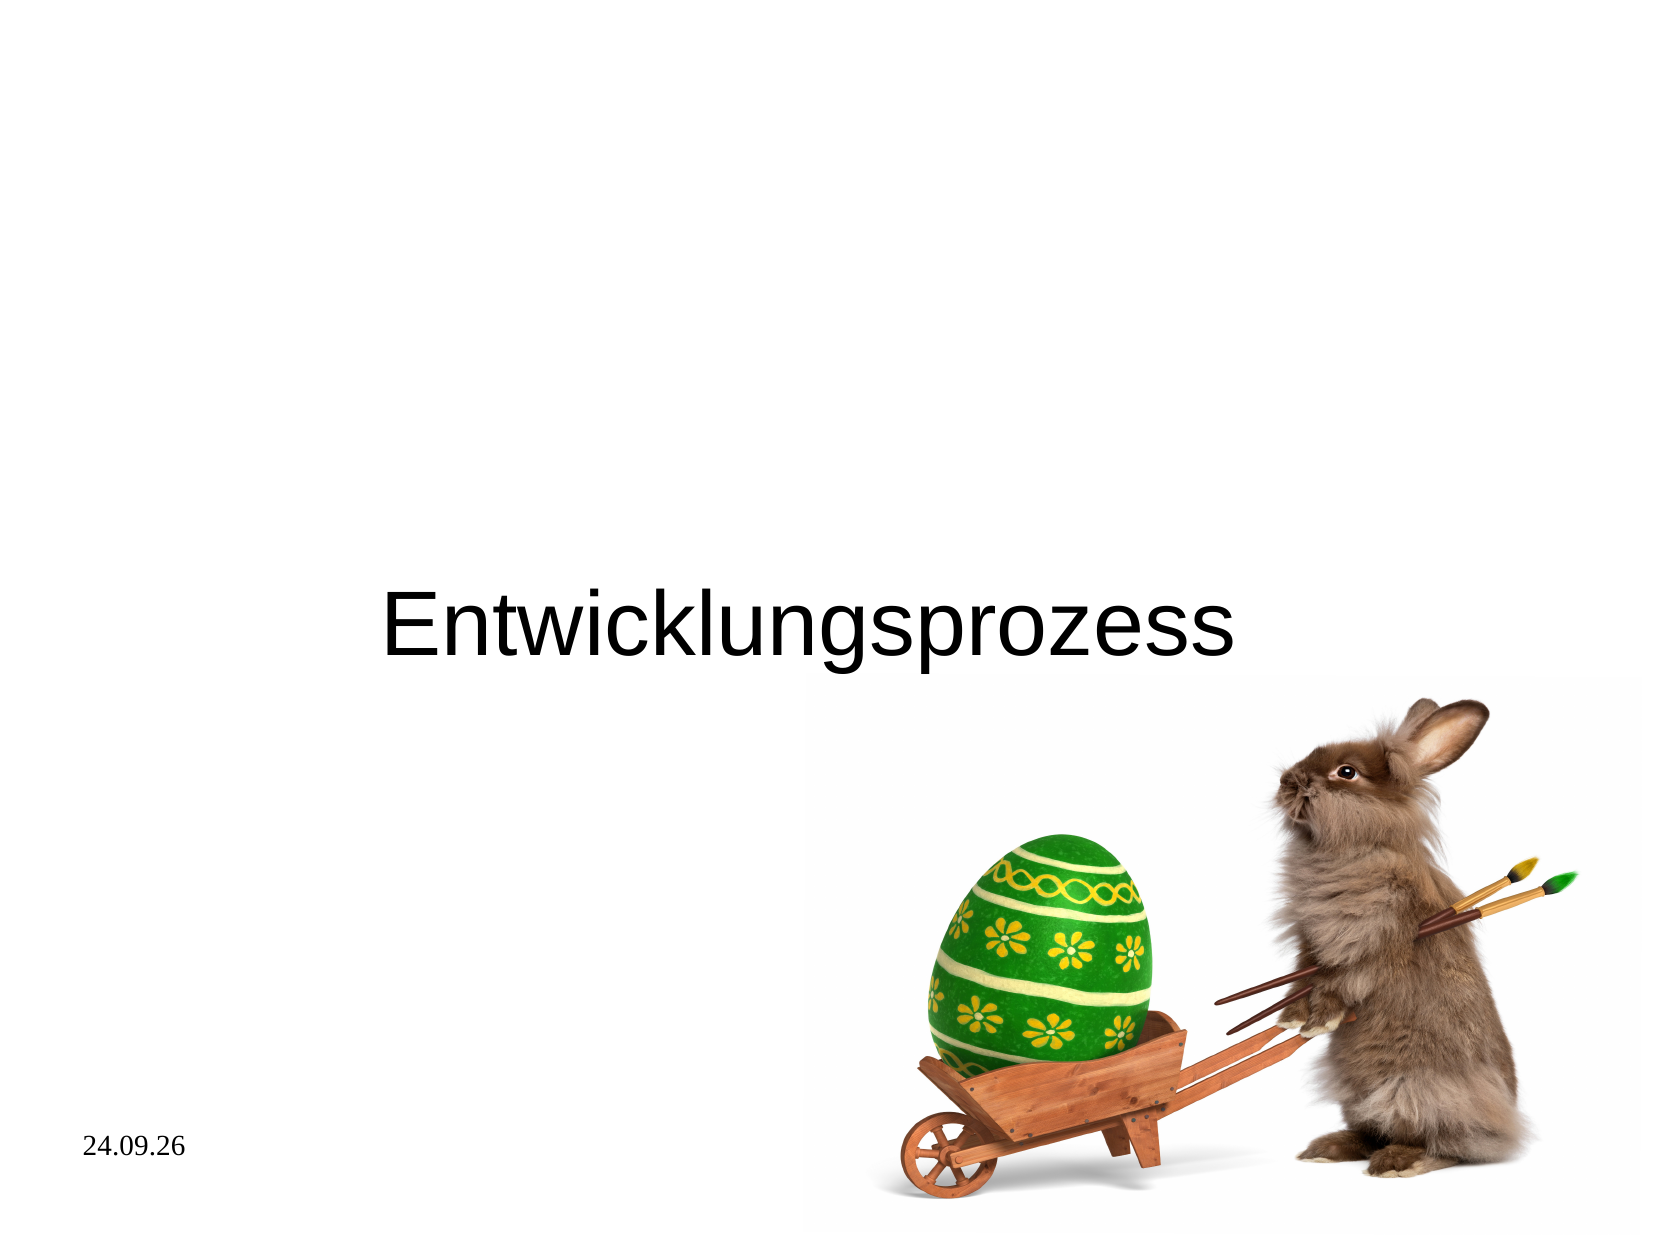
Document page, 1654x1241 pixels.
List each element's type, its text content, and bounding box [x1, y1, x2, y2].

title Entwicklungsprozess [82, 90, 1536, 1158]
picture [805, 678, 1641, 1235]
